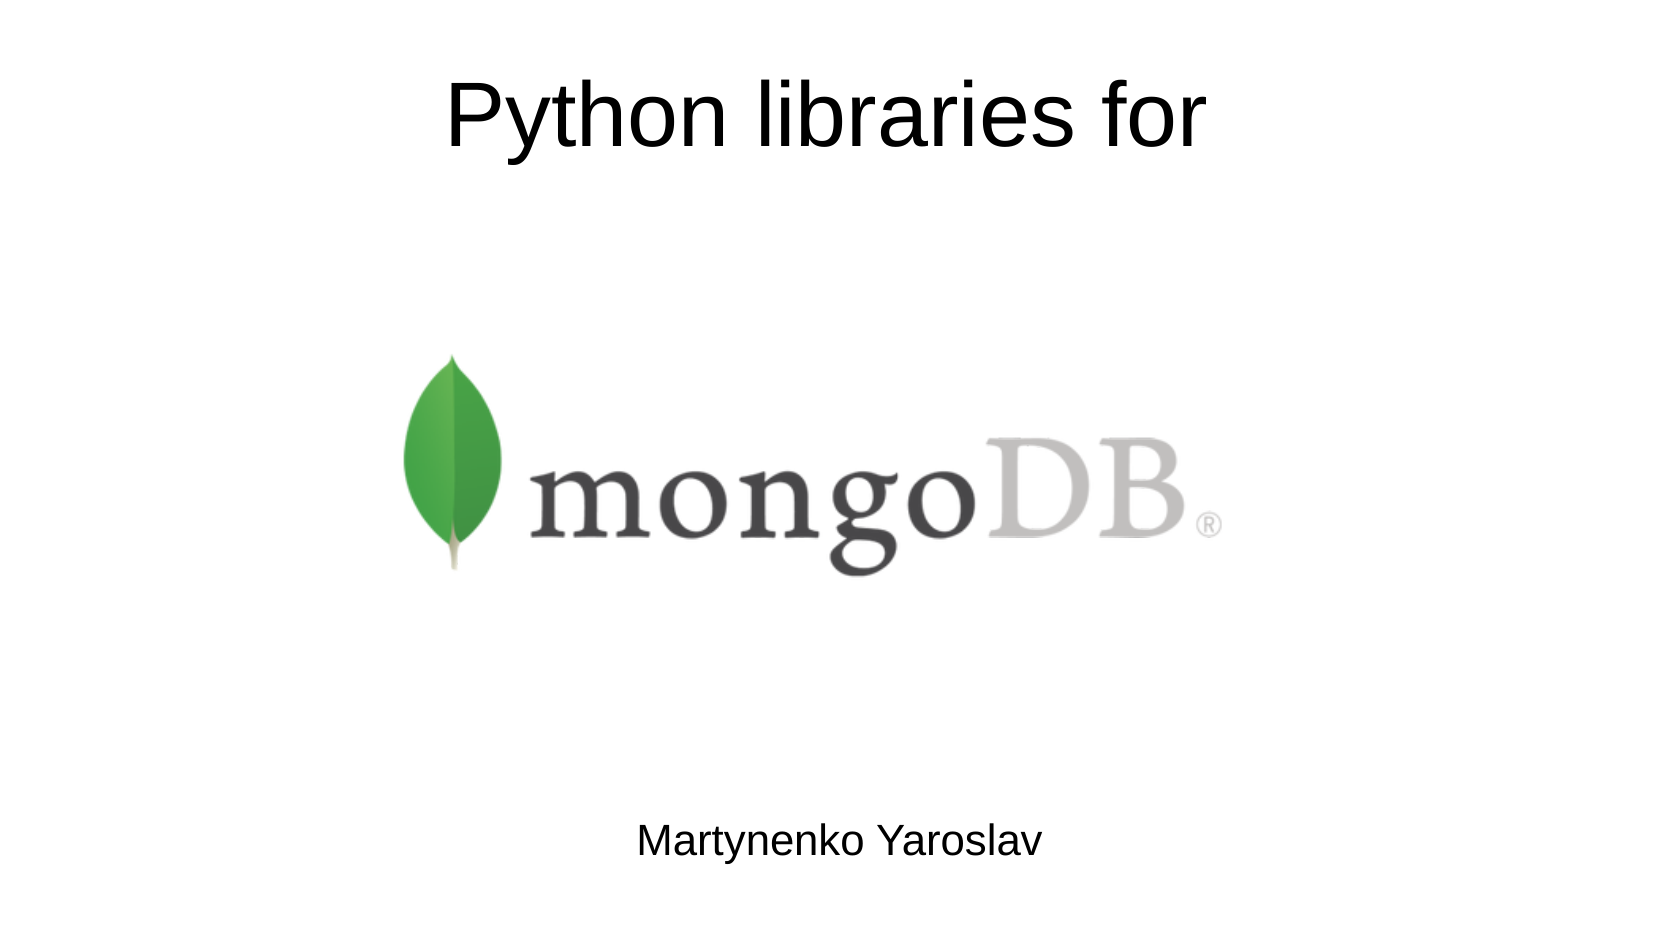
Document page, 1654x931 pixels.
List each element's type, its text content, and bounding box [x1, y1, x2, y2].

title Python libraries for [82, 37, 1571, 193]
picture [200, 144, 1426, 788]
subtitle Martynenko Yaroslav [525, 788, 1155, 901]
